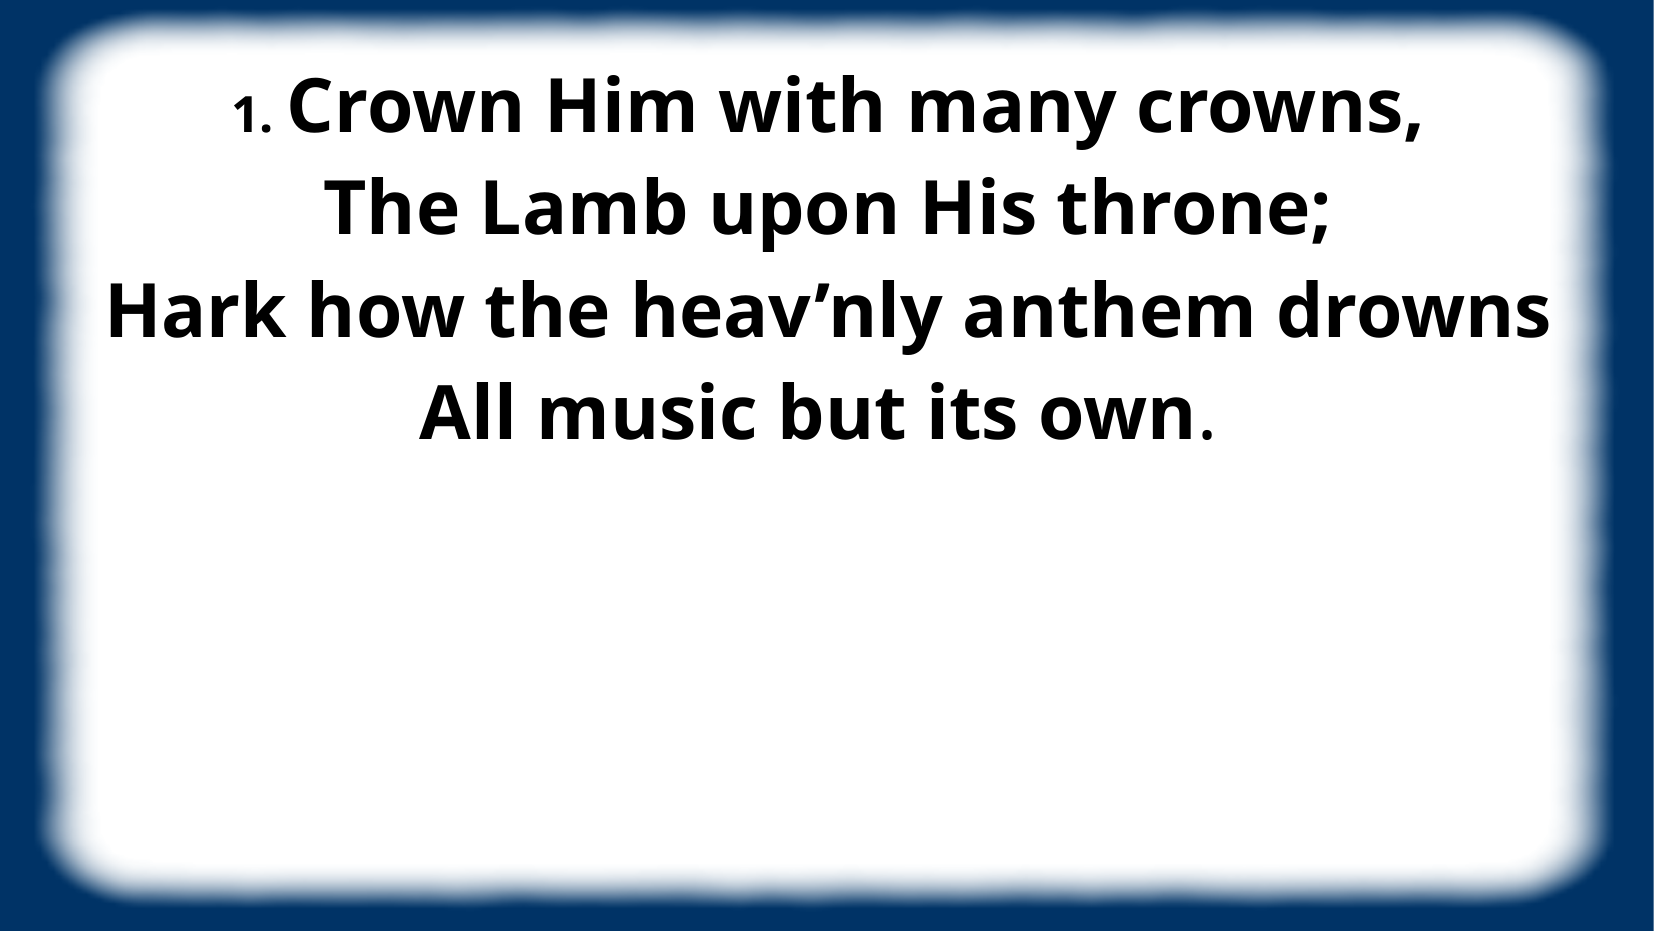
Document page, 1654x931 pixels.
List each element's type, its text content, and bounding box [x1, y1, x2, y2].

text_box 1. Crown Him with many crowns, The Lamb upon His throne; Hark how the heav’nly anthem drowns All music but its own. [85, 45, 1571, 481]
picture [0, 0, 1654, 931]
